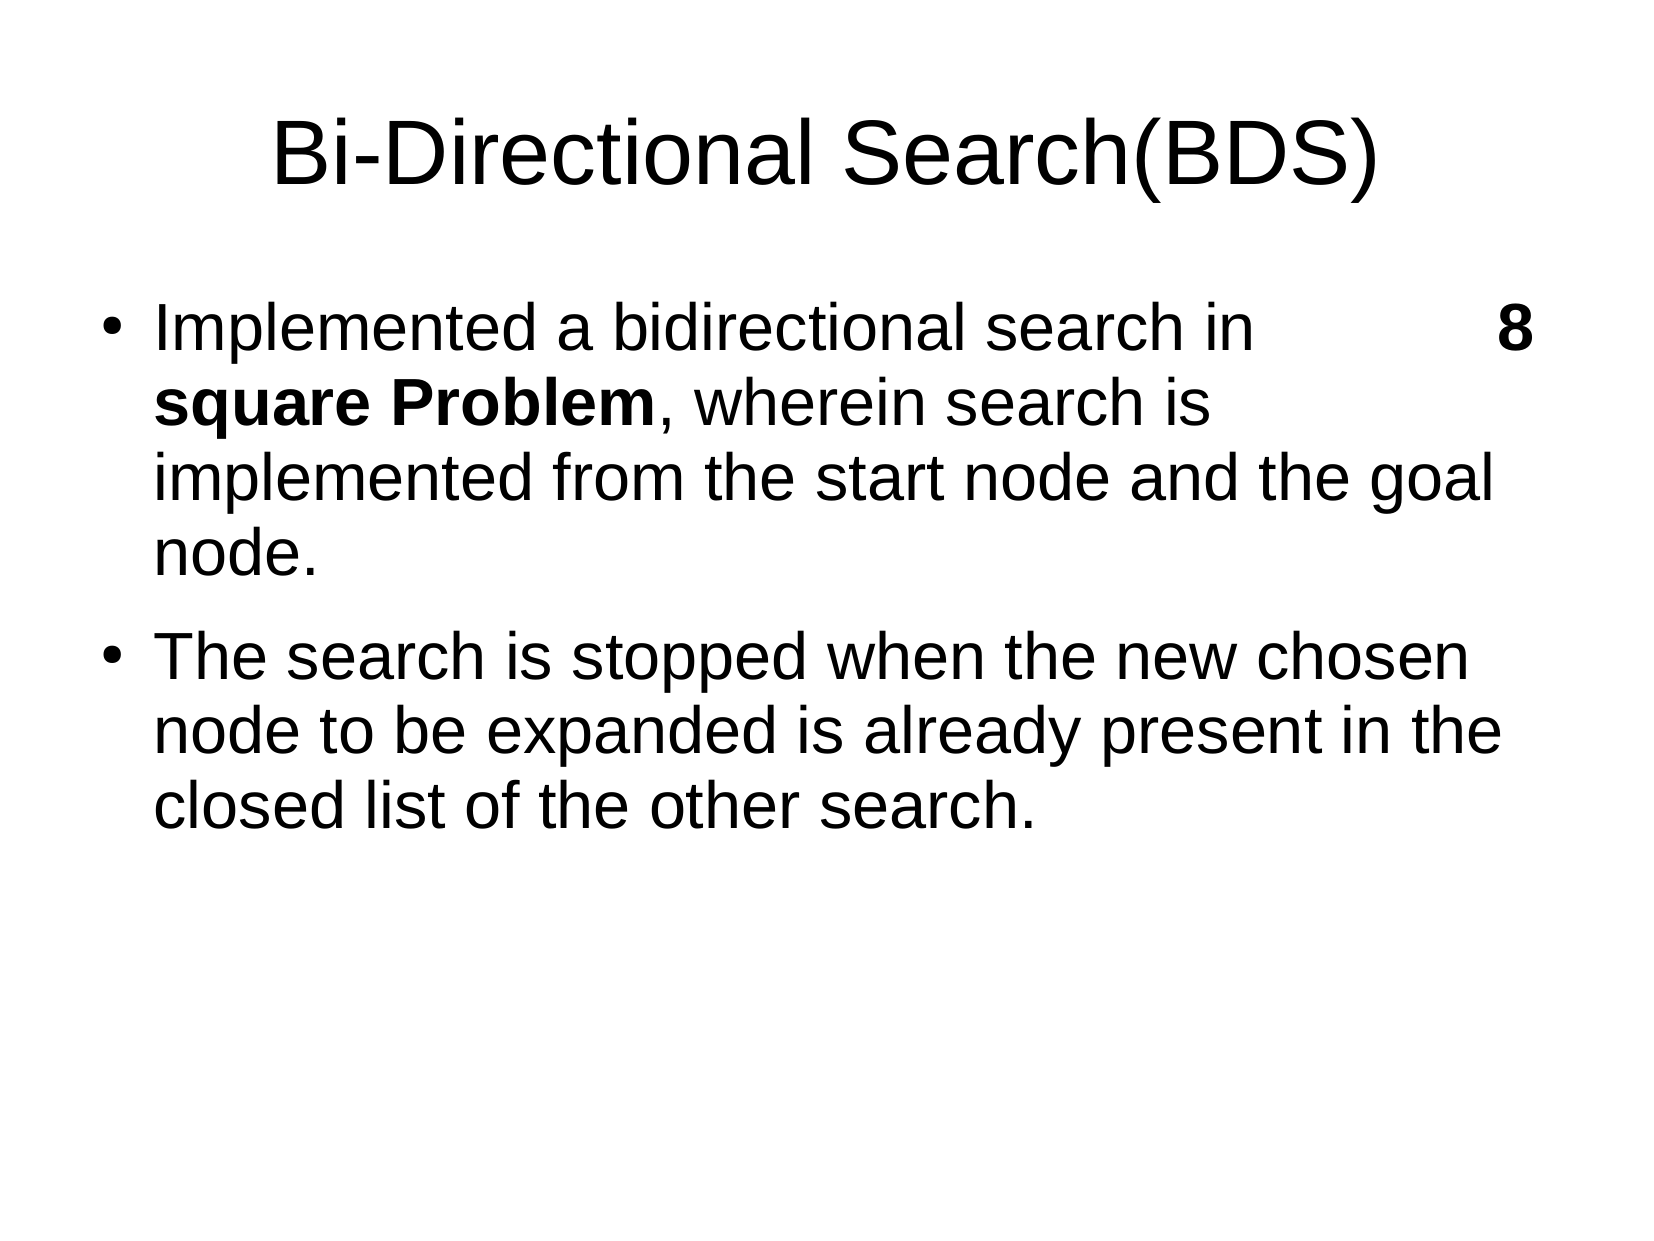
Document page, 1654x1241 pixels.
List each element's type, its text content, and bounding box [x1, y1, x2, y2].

list Implemented a bidirectional search in 8 square Problem, wherein search is implemented from the start node and the goal node. The search is stopped when the new chosen node to be expanded is already present in the closed list of the other search. [82, 290, 1538, 1010]
title Bi-Directional Search(BDS) [82, 49, 1571, 257]
